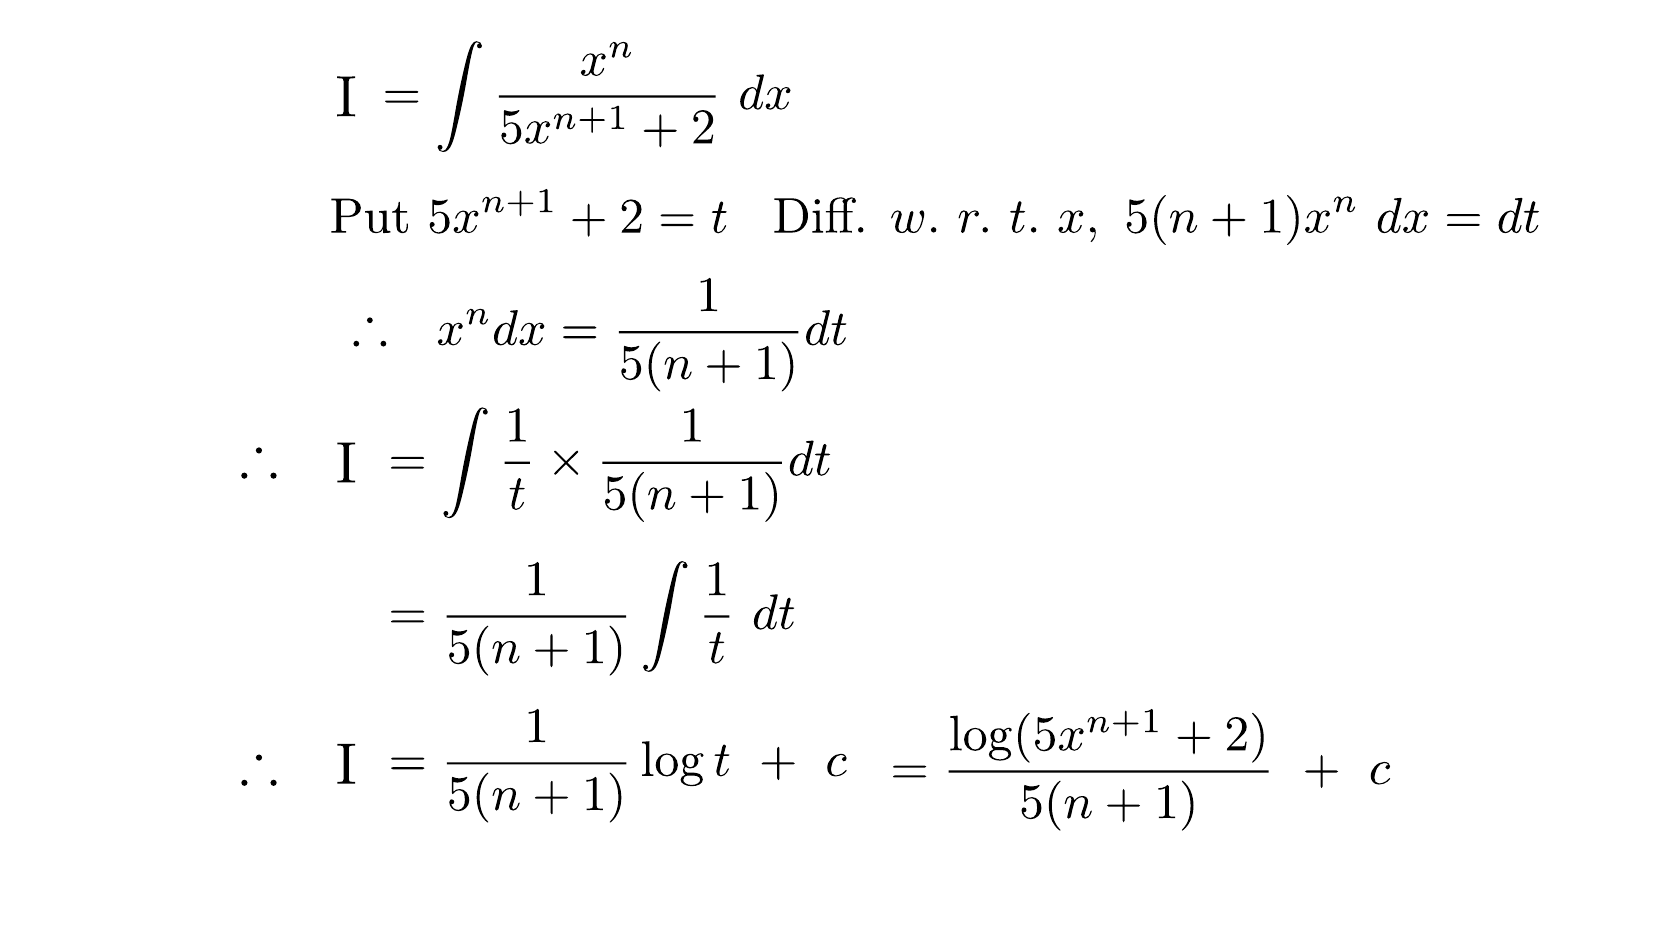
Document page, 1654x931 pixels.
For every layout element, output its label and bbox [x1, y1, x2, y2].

title [47, 37, 1607, 886]
text_box [390, 407, 831, 522]
text_box [337, 76, 356, 117]
text_box [384, 41, 791, 153]
text_box [892, 708, 1391, 831]
text_box [331, 188, 727, 237]
text_box [774, 195, 1540, 245]
text_box [353, 317, 387, 347]
text_box [390, 561, 795, 676]
text_box [390, 708, 847, 823]
text_box [241, 754, 277, 786]
text_box [241, 447, 277, 479]
text_box [337, 743, 356, 784]
text_box [337, 442, 356, 483]
text_box [437, 277, 847, 392]
